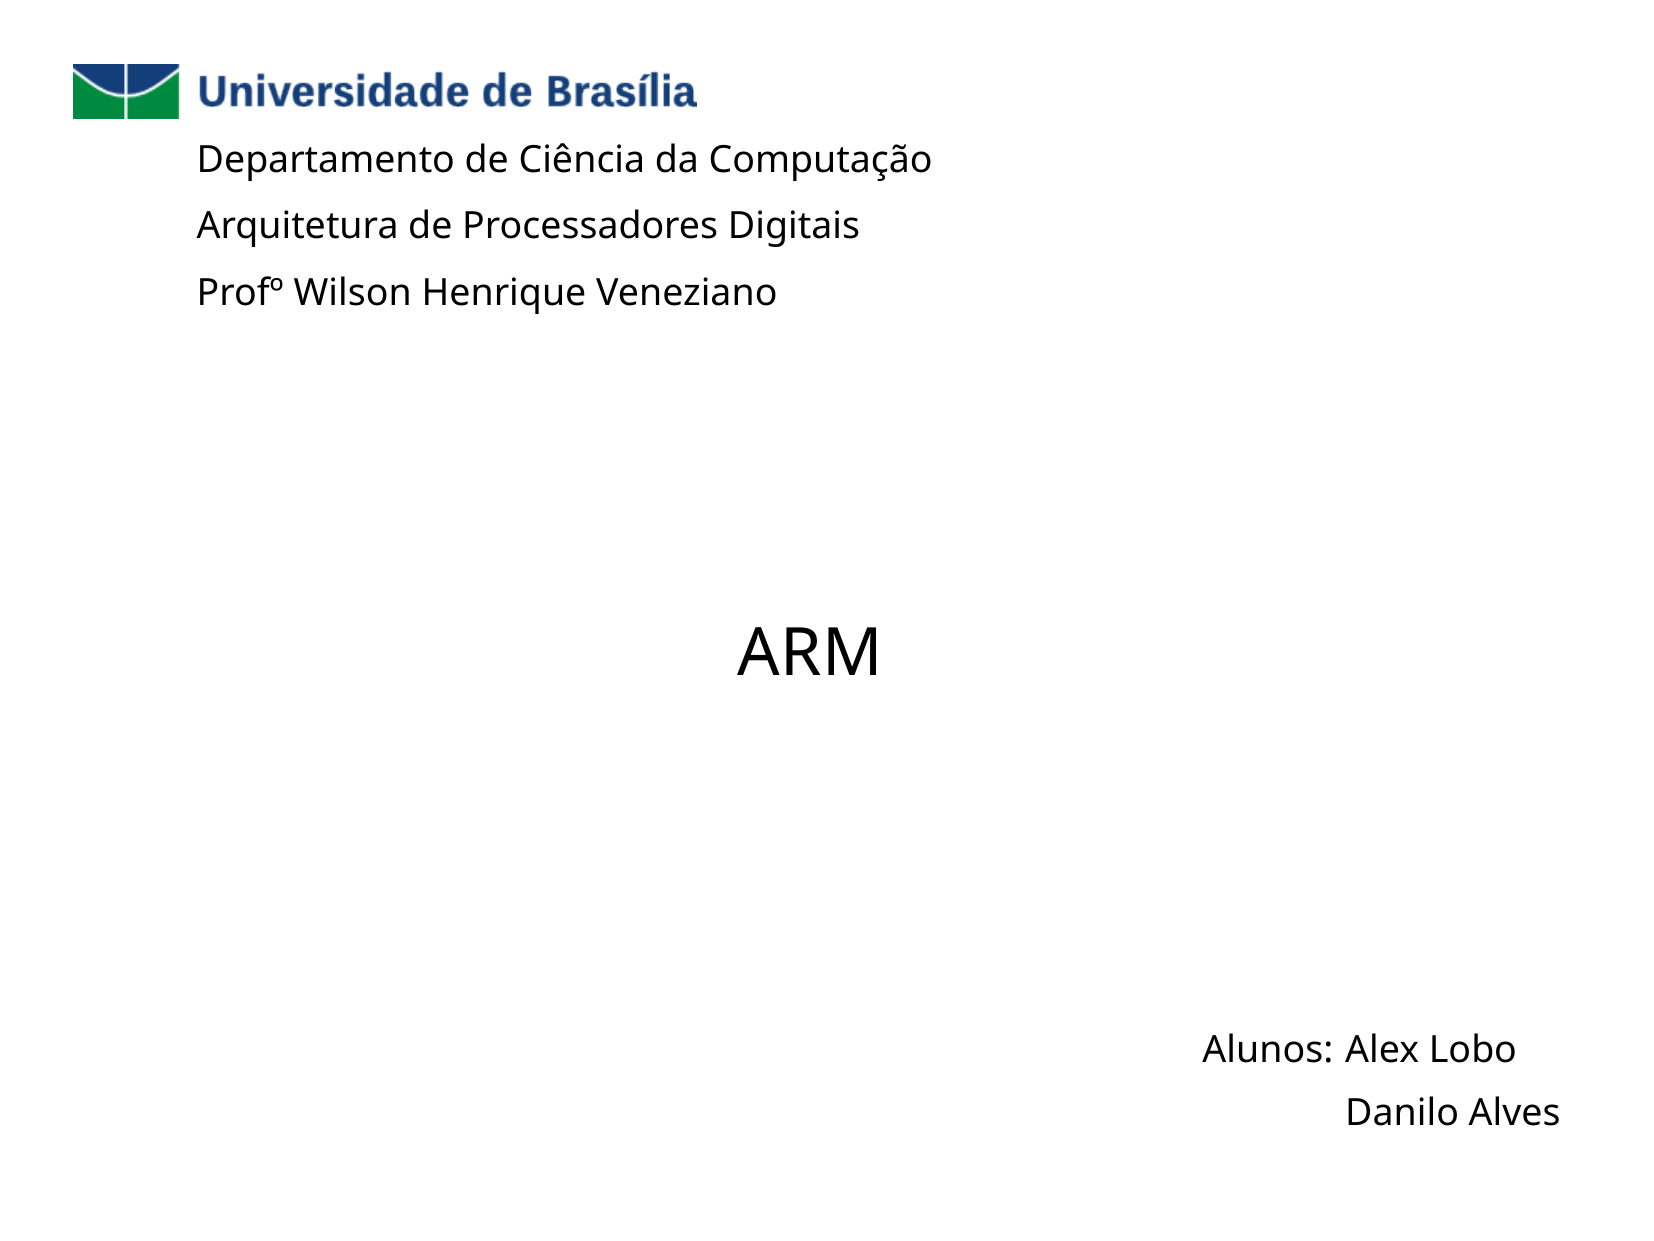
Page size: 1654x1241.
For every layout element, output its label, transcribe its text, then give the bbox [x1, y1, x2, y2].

table_cell [182, 324, 1051, 381]
subtitle ARM [82, 290, 1538, 1010]
table_cell Profº Wilson Henrique Veneziano [182, 257, 1051, 324]
table_header Departamento de Ciência da Computação [182, 124, 1051, 191]
table_cell Arquitetura de Processadores Digitais [182, 191, 1051, 257]
table_cell Danilo Alves [1339, 1080, 1592, 1143]
table_header Alex Lobo [1339, 1017, 1592, 1080]
table_header Alunos: [1087, 1017, 1339, 1080]
picture [73, 64, 697, 119]
table_cell [1087, 1080, 1339, 1143]
